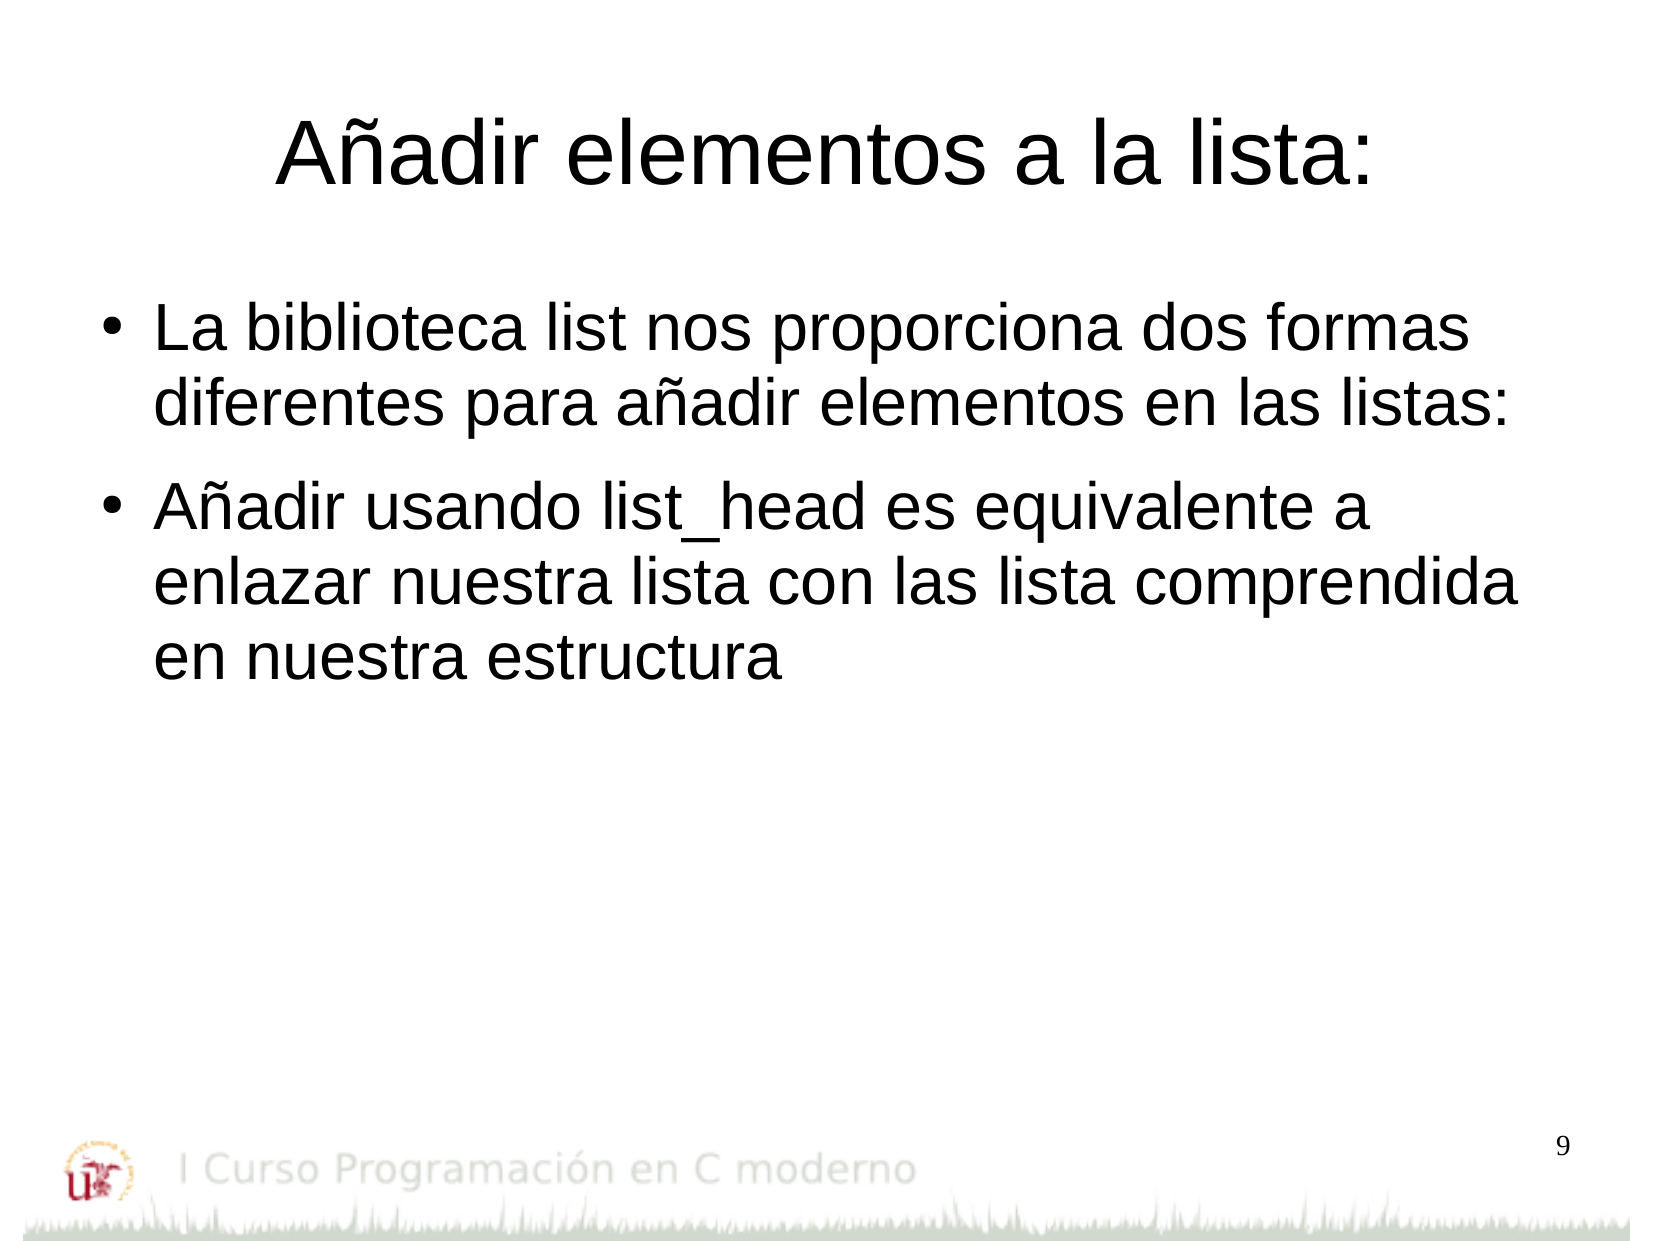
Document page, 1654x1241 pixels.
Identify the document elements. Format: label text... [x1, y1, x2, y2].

list La biblioteca list nos proporciona dos formas diferentes para añadir elementos en las listas: Añadir usando list_head es equivalente a enlazar nuestra lista con las lista comprendida en nuestra estructura [82, 290, 1538, 1010]
picture [23, 1136, 1630, 1241]
title Añadir elementos a la lista: [82, 49, 1571, 257]
